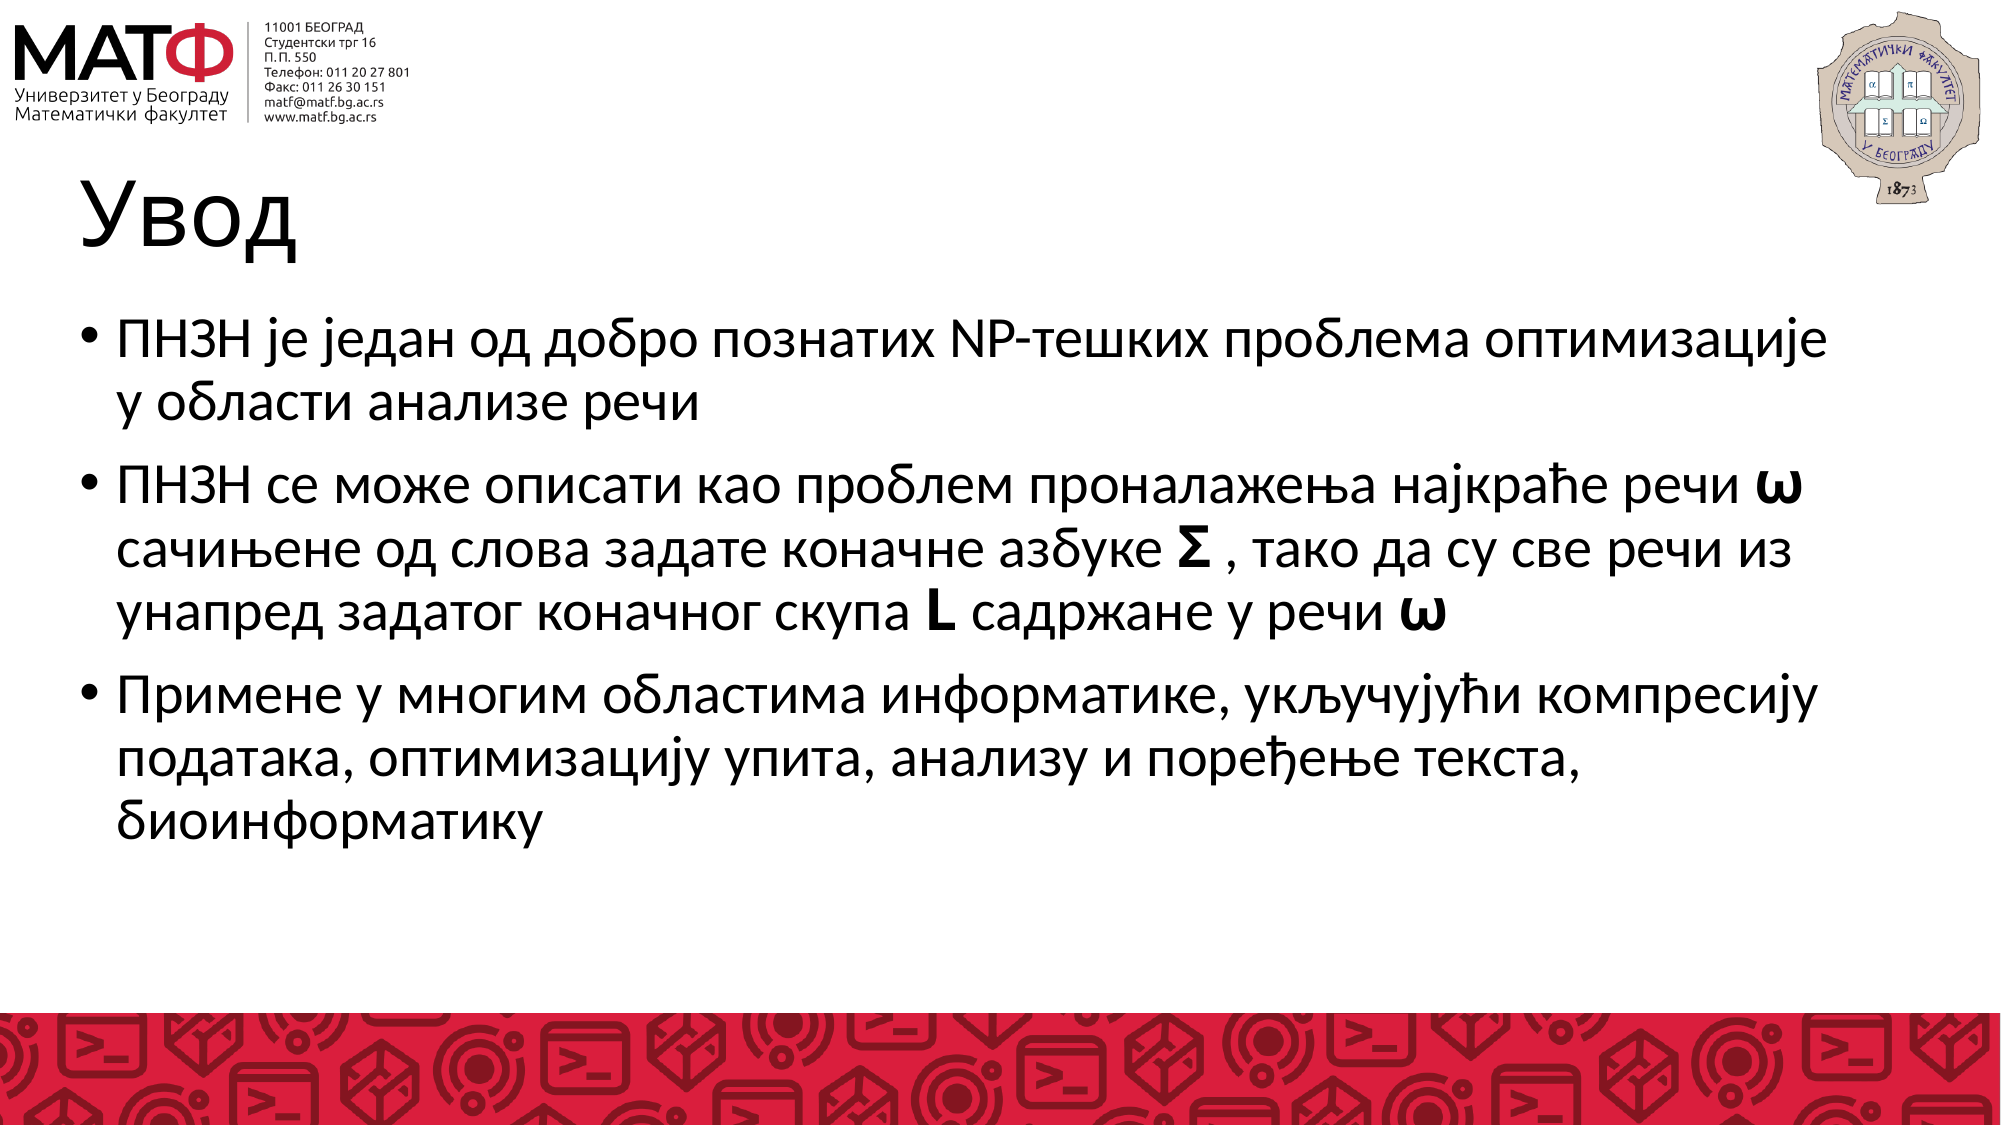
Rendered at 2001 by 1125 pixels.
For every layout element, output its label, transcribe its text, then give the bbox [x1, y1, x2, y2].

list ПНЗН је један од добро познатих NP-тешких проблема оптимизације у области анализе речи ПНЗН се може описати као проблем проналажења најкраће речи ω сачињене од слова задате коначне азбуке Σ , тако да су све речи из унапред задатог коначног скупа L садржане у речи ω Примене у многим областима информатике, укључујући компресију података, оптимизацију упита, анализу и поређење текста, биоинформатику [64, 299, 1863, 1014]
picture [0, 1013, 2001, 1125]
title Увод [64, 155, 1863, 278]
picture [0, 0, 435, 147]
picture [1948, 0, 1995, 225]
